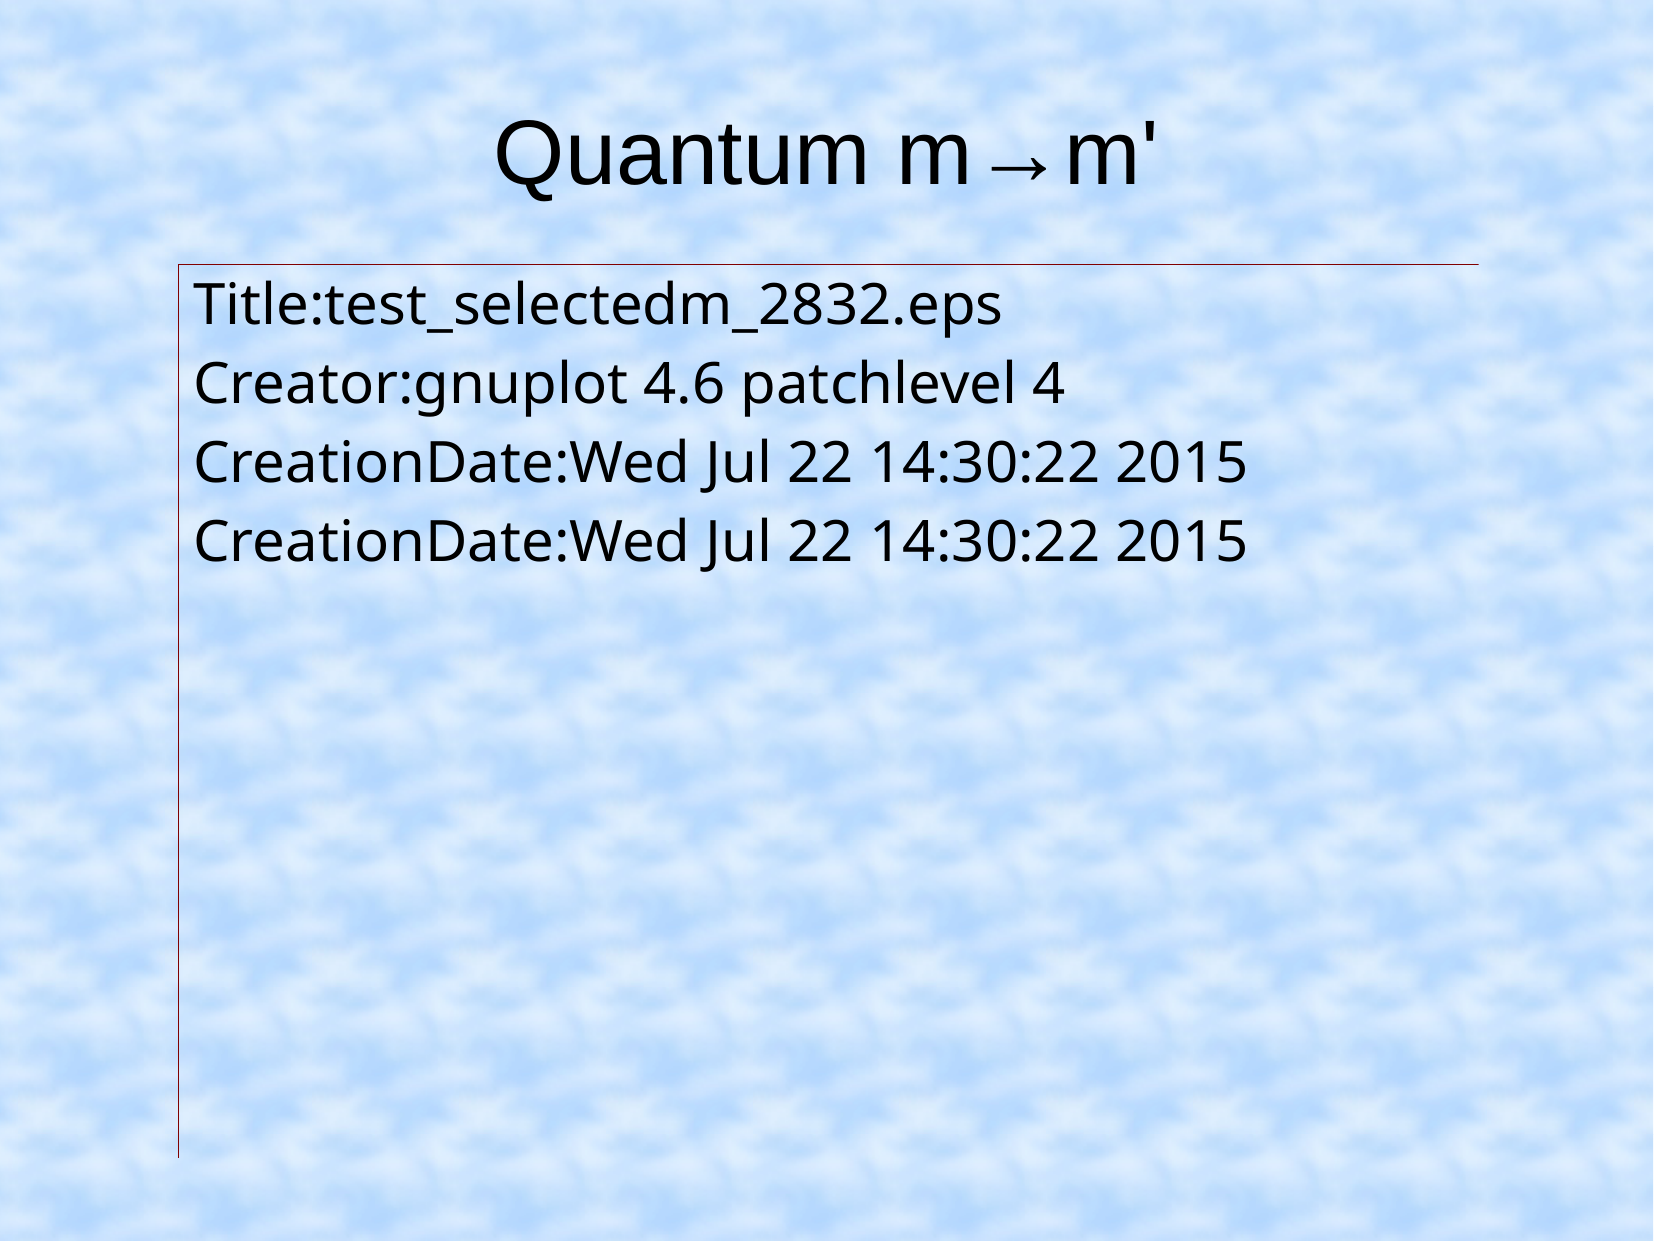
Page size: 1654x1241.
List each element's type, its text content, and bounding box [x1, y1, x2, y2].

picture [0, 0, 1654, 1241]
title Quantum m→m' [82, 49, 1571, 257]
